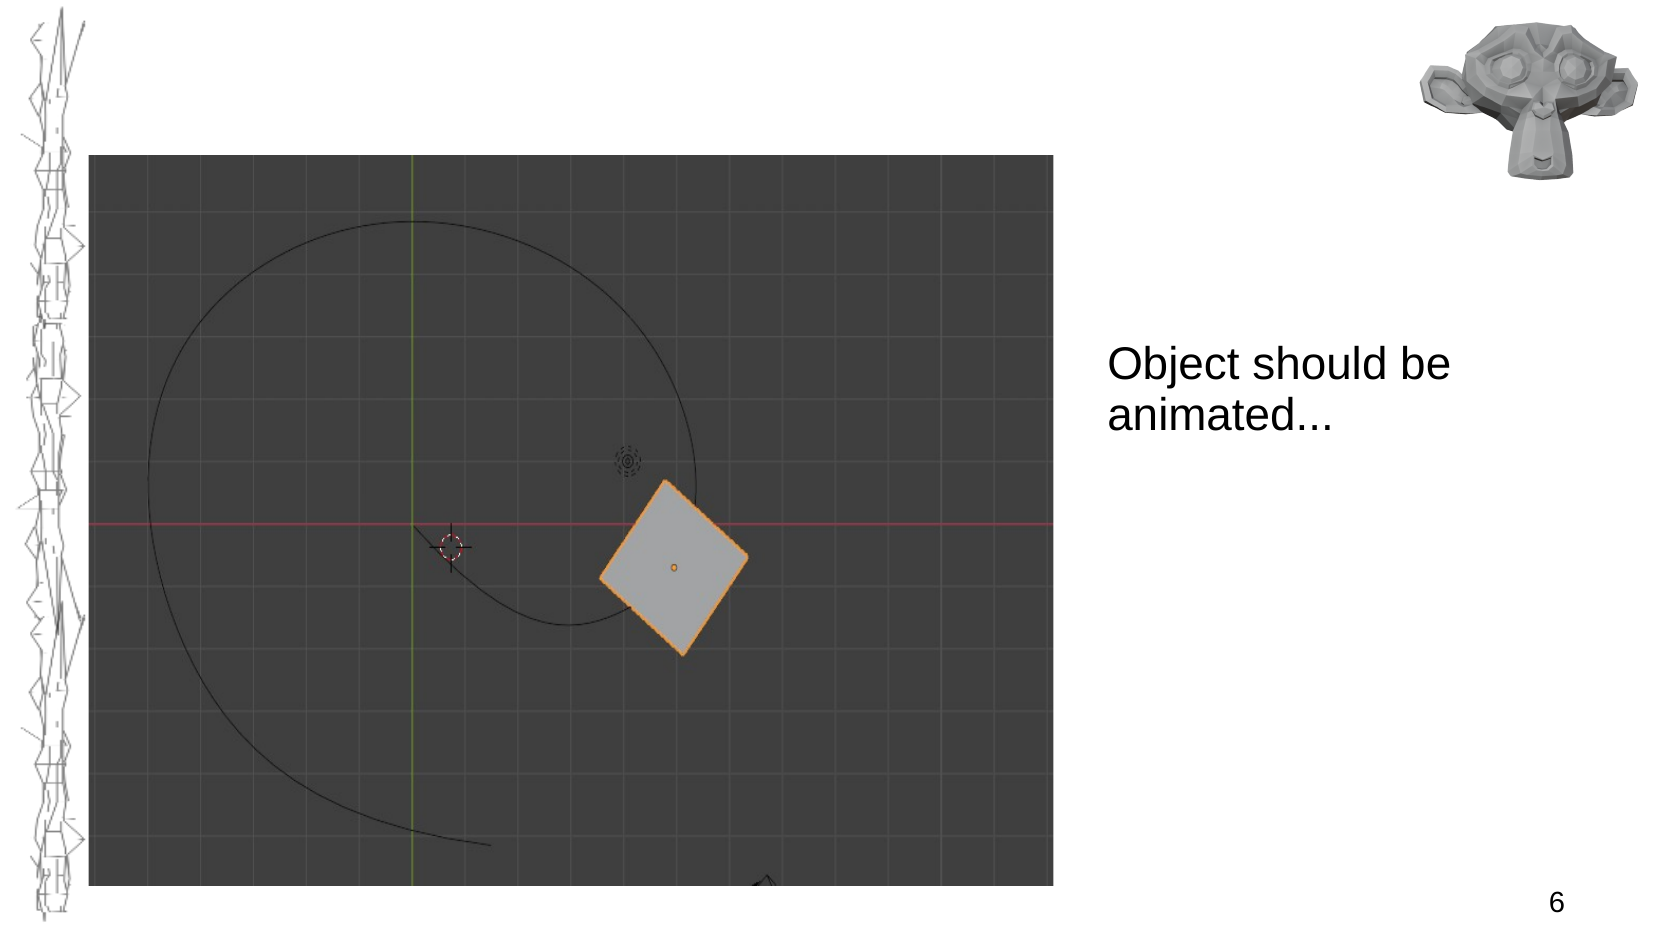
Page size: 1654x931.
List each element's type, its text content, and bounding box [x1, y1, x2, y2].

text_box Object should be animated... [1092, 330, 1625, 827]
picture [1411, 11, 1645, 189]
picture [88, 155, 1054, 886]
